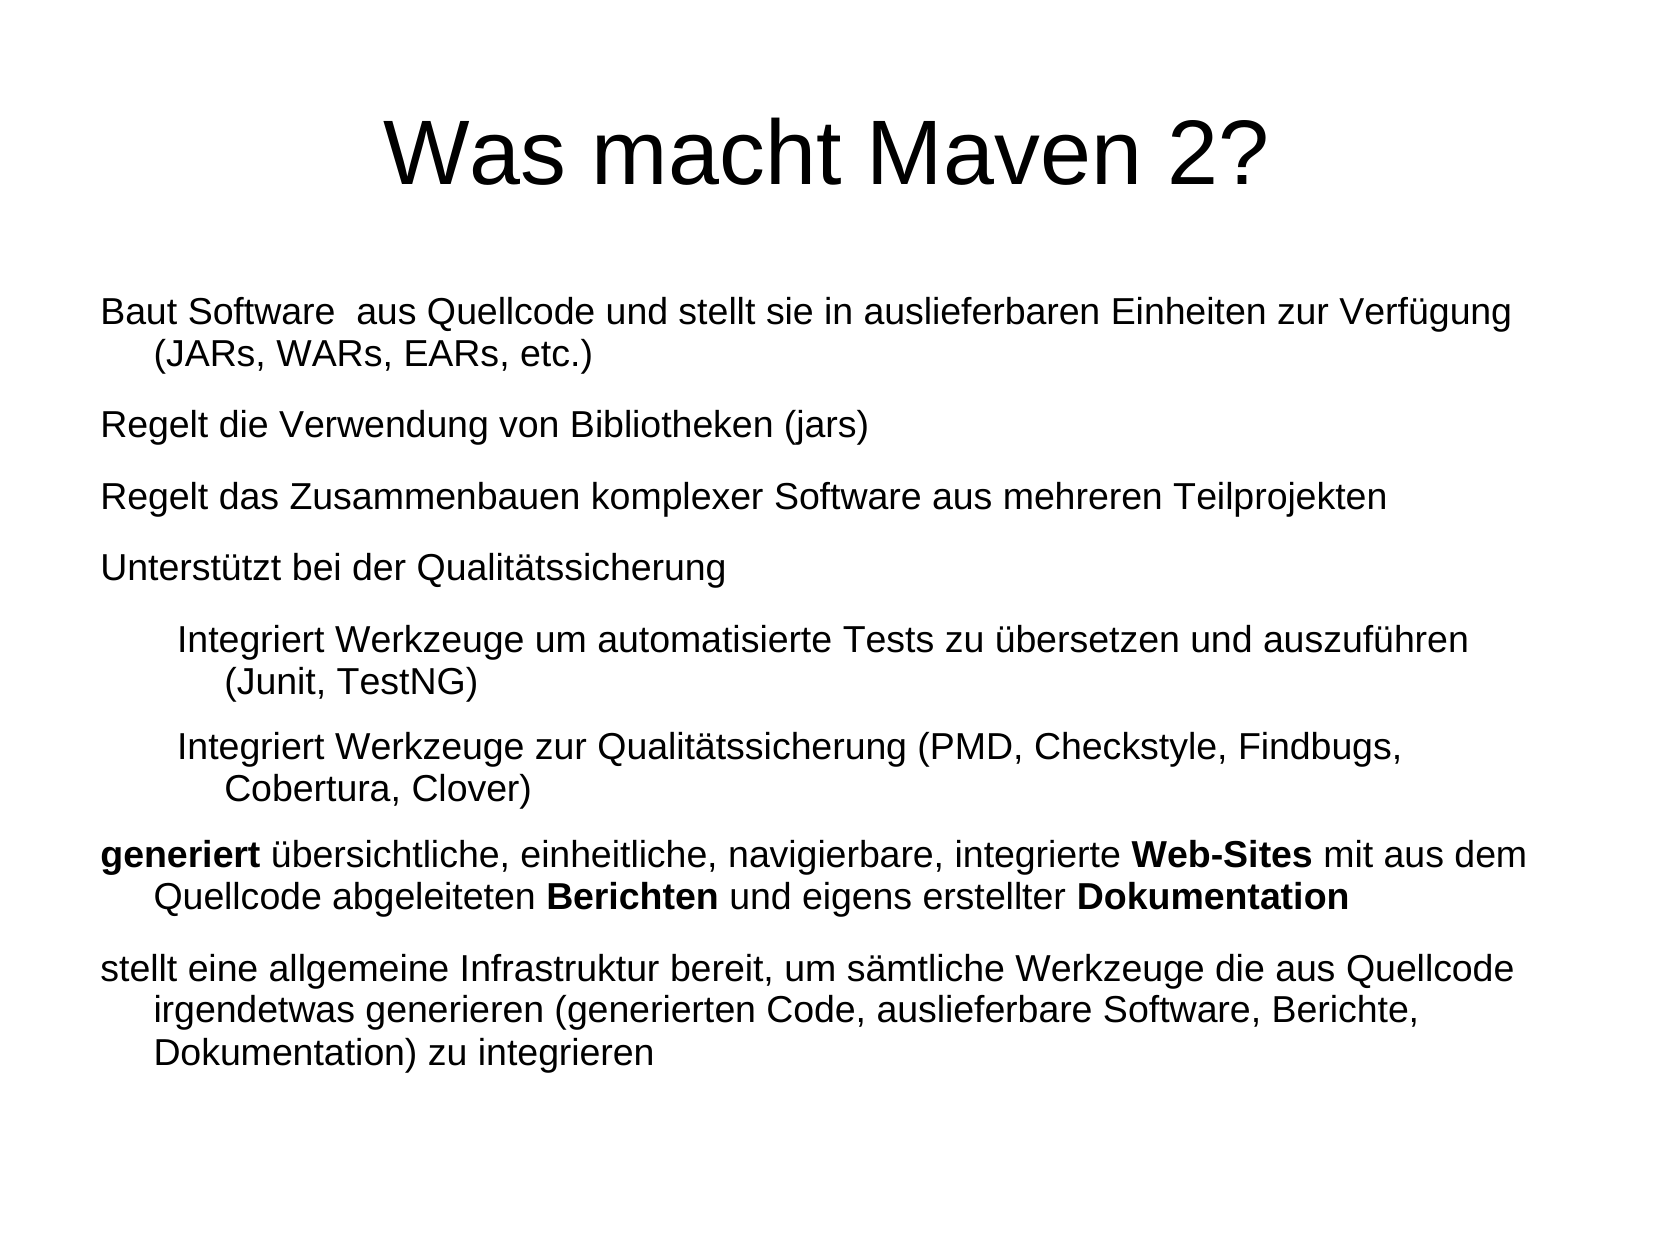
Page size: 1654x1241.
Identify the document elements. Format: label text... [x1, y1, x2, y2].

list Baut Software aus Quellcode und stellt sie in auslieferbaren Einheiten zur Verfügung (JARs, WARs, EARs, etc.) Regelt die Verwendung von Bibliotheken (jars) Regelt das Zusammenbauen komplexer Software aus mehreren Teilprojekten Unterstützt bei der Qualitätssicherung Integriert Werkzeuge um automatisierte Tests zu übersetzen und auszuführen (Junit, TestNG) Integriert Werkzeuge zur Qualitätssicherung (PMD, Checkstyle, Findbugs, Cobertura, Clover) generiert übersichtliche, einheitliche, navigierbare, integrierte Web-Sites mit aus dem Quellcode abgeleiteten Berichten und eigens erstellter Dokumentation stellt eine allgemeine Infrastruktur bereit, um sämtliche Werkzeuge die aus Quellcode irgendetwas generieren (generierten Code, auslieferbare Software, Berichte, Dokumentation) zu integrieren [82, 290, 1571, 1109]
title Was macht Maven 2? [82, 49, 1571, 257]
